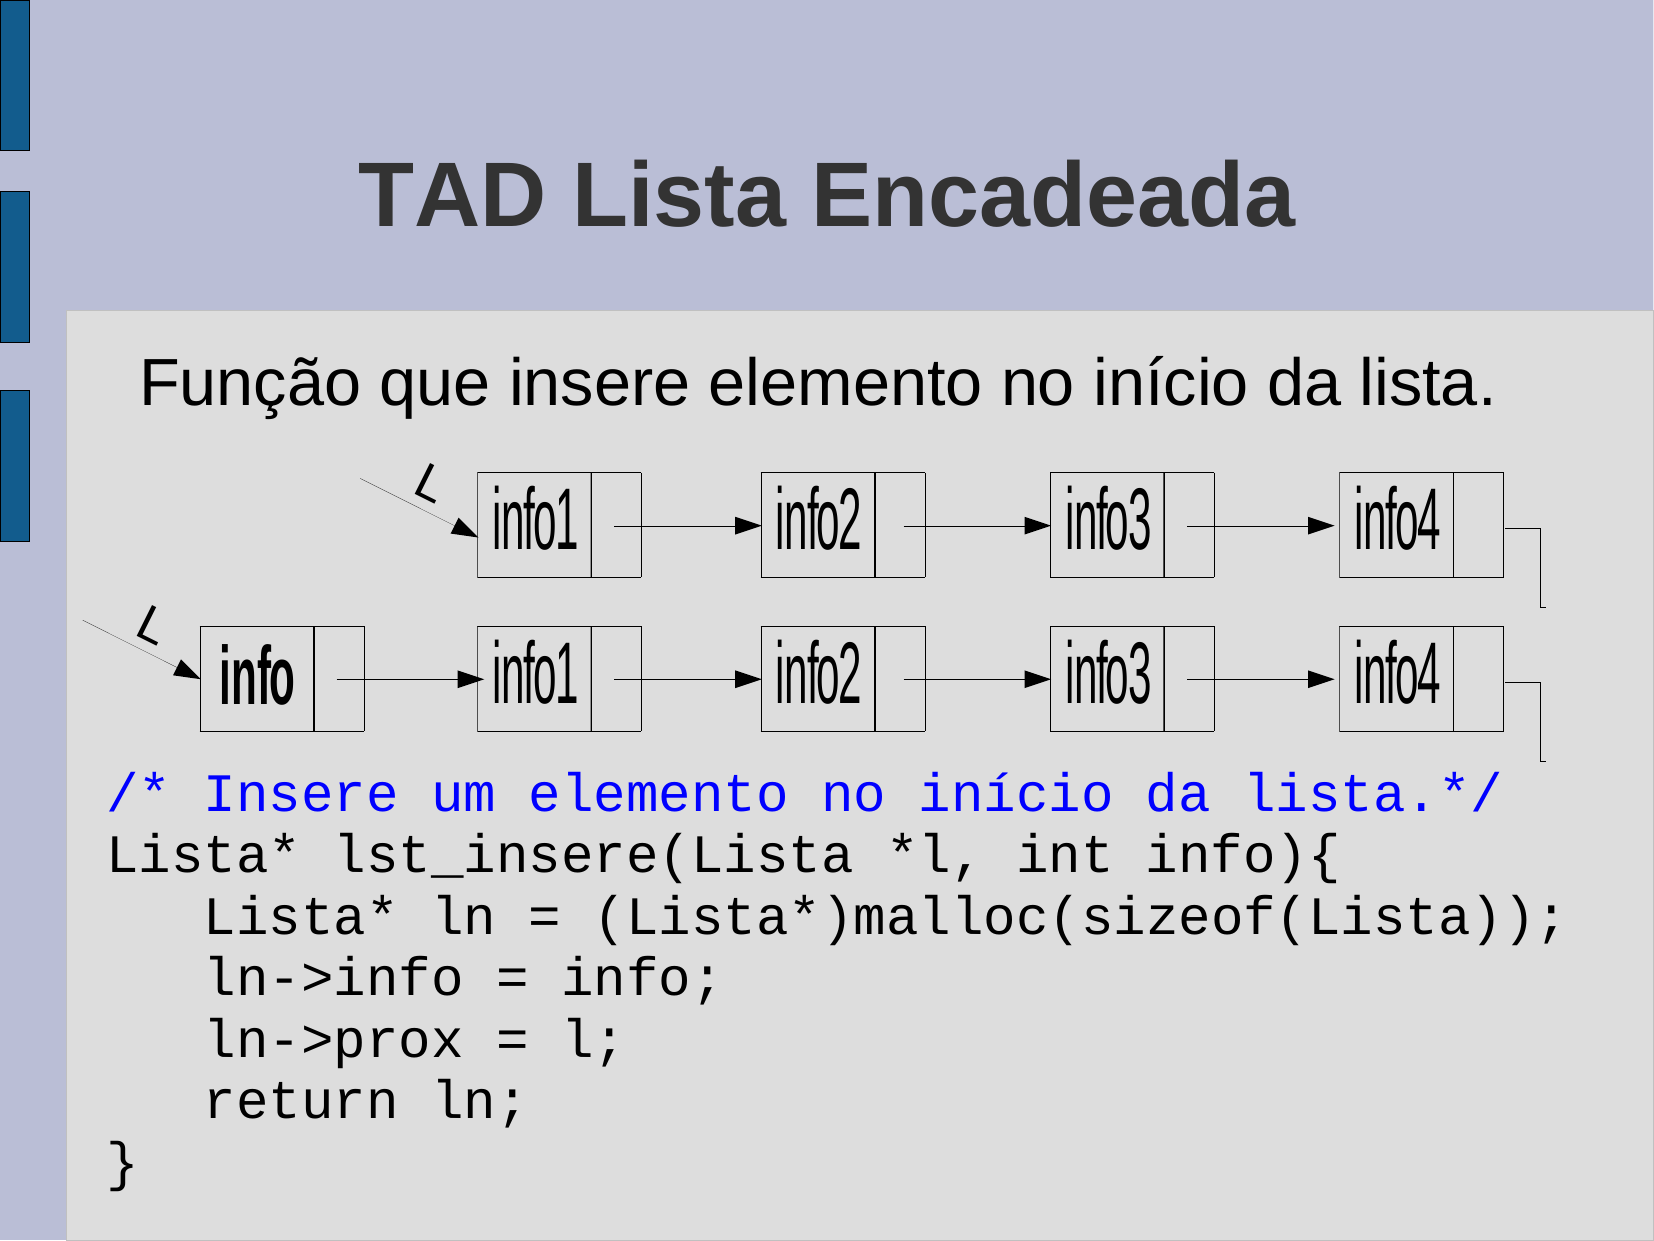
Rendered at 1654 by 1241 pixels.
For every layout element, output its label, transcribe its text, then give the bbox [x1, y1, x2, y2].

chart [1339, 626, 1506, 739]
chart [477, 626, 644, 739]
chart [1339, 472, 1506, 585]
title TAD Lista Encadeada [121, 91, 1534, 299]
list Função que insere elemento no início da lista. [121, 344, 1534, 532]
chart [760, 626, 928, 739]
chart [1050, 472, 1217, 585]
chart [199, 626, 367, 739]
chart [477, 472, 644, 585]
chart [760, 472, 928, 585]
chart [1050, 626, 1217, 739]
list /* Insere um elemento no início da lista.*/ Lista* lst_insere(Lista *l, int info){ Lista* ln = (Lista*)malloc(sizeof(Lista)); ln->info = info; ln->prox = l; return ln; } [88, 766, 1654, 1234]
